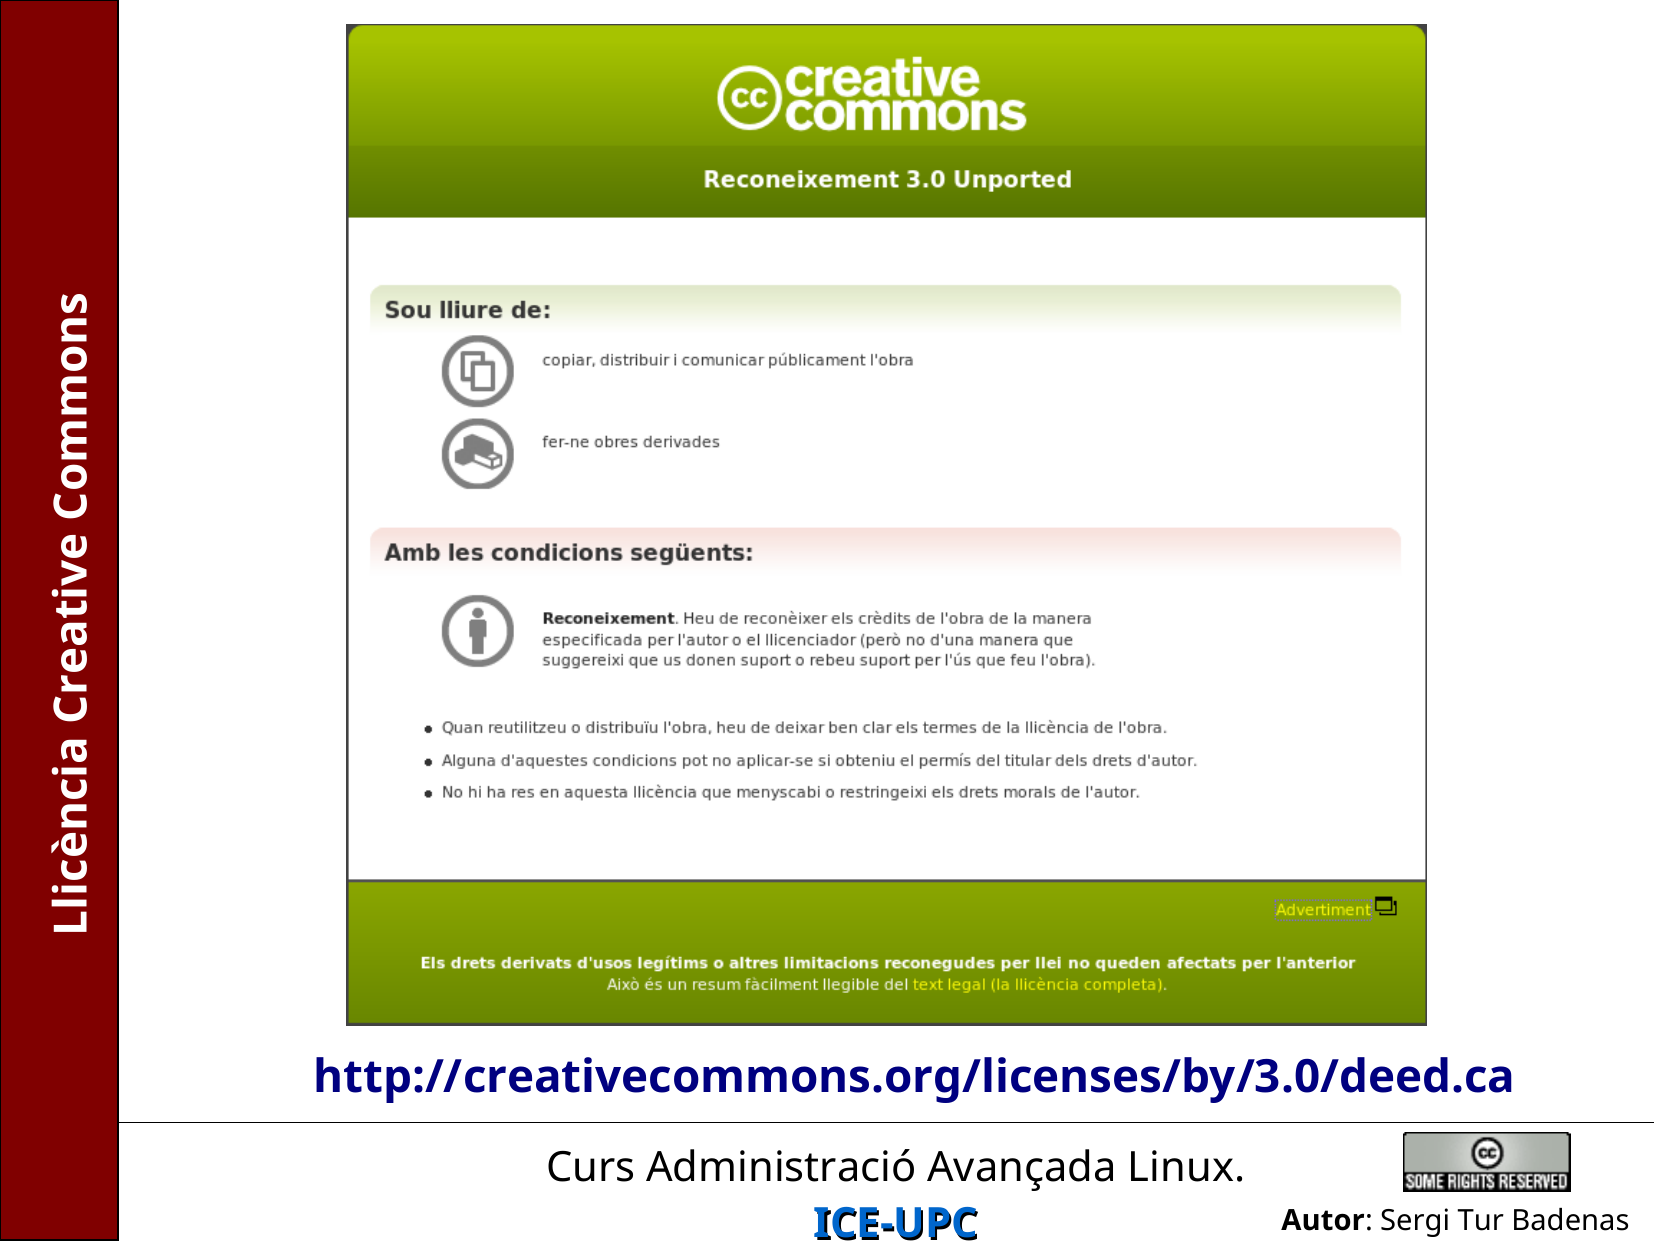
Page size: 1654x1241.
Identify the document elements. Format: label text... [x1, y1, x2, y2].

picture [346, 24, 1427, 1026]
text_box http://creativecommons.org/licenses/by/3.0/deed.ca [298, 1036, 1583, 1098]
picture [1403, 1132, 1571, 1192]
